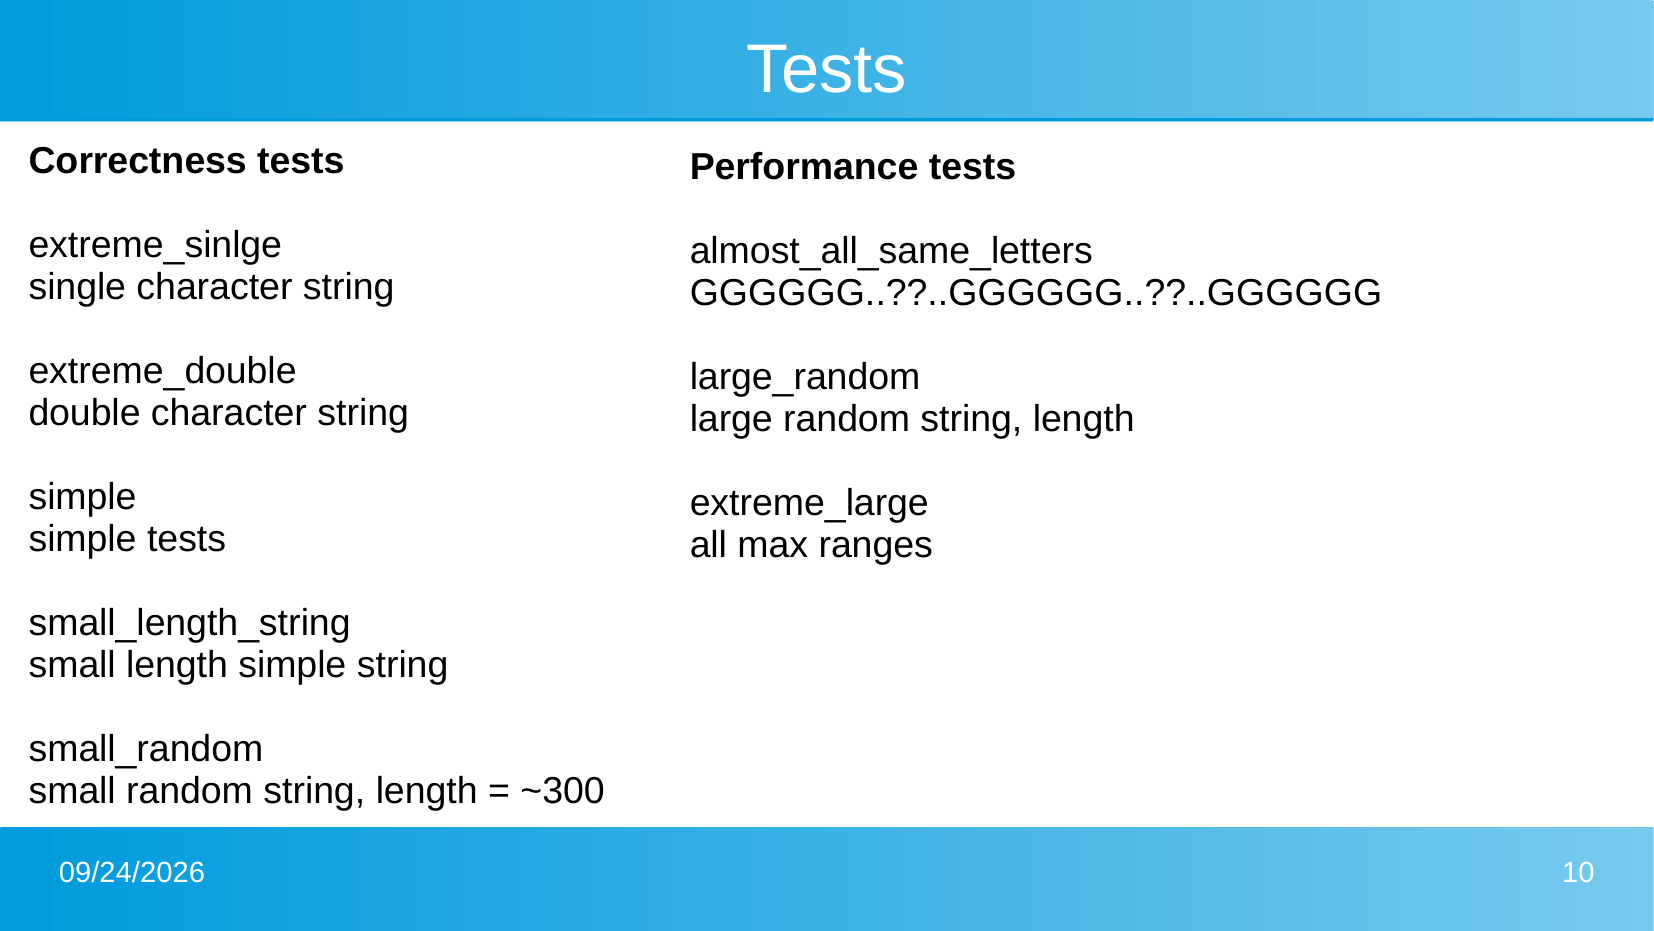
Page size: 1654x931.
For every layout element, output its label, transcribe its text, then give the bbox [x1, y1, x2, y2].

text_box Correctness tests extreme_sinlge single character string extreme_double double character string simple simple tests small_length_string small length simple string small_random small random string, length = ~300 [13, 132, 638, 819]
text_box Performance tests almost_all_same_letters GGGGGG..??..GGGGGG..??..GGGGGG large_random large random string, length extreme_large all max ranges [675, 138, 1576, 776]
title Tests [59, 29, 1595, 108]
